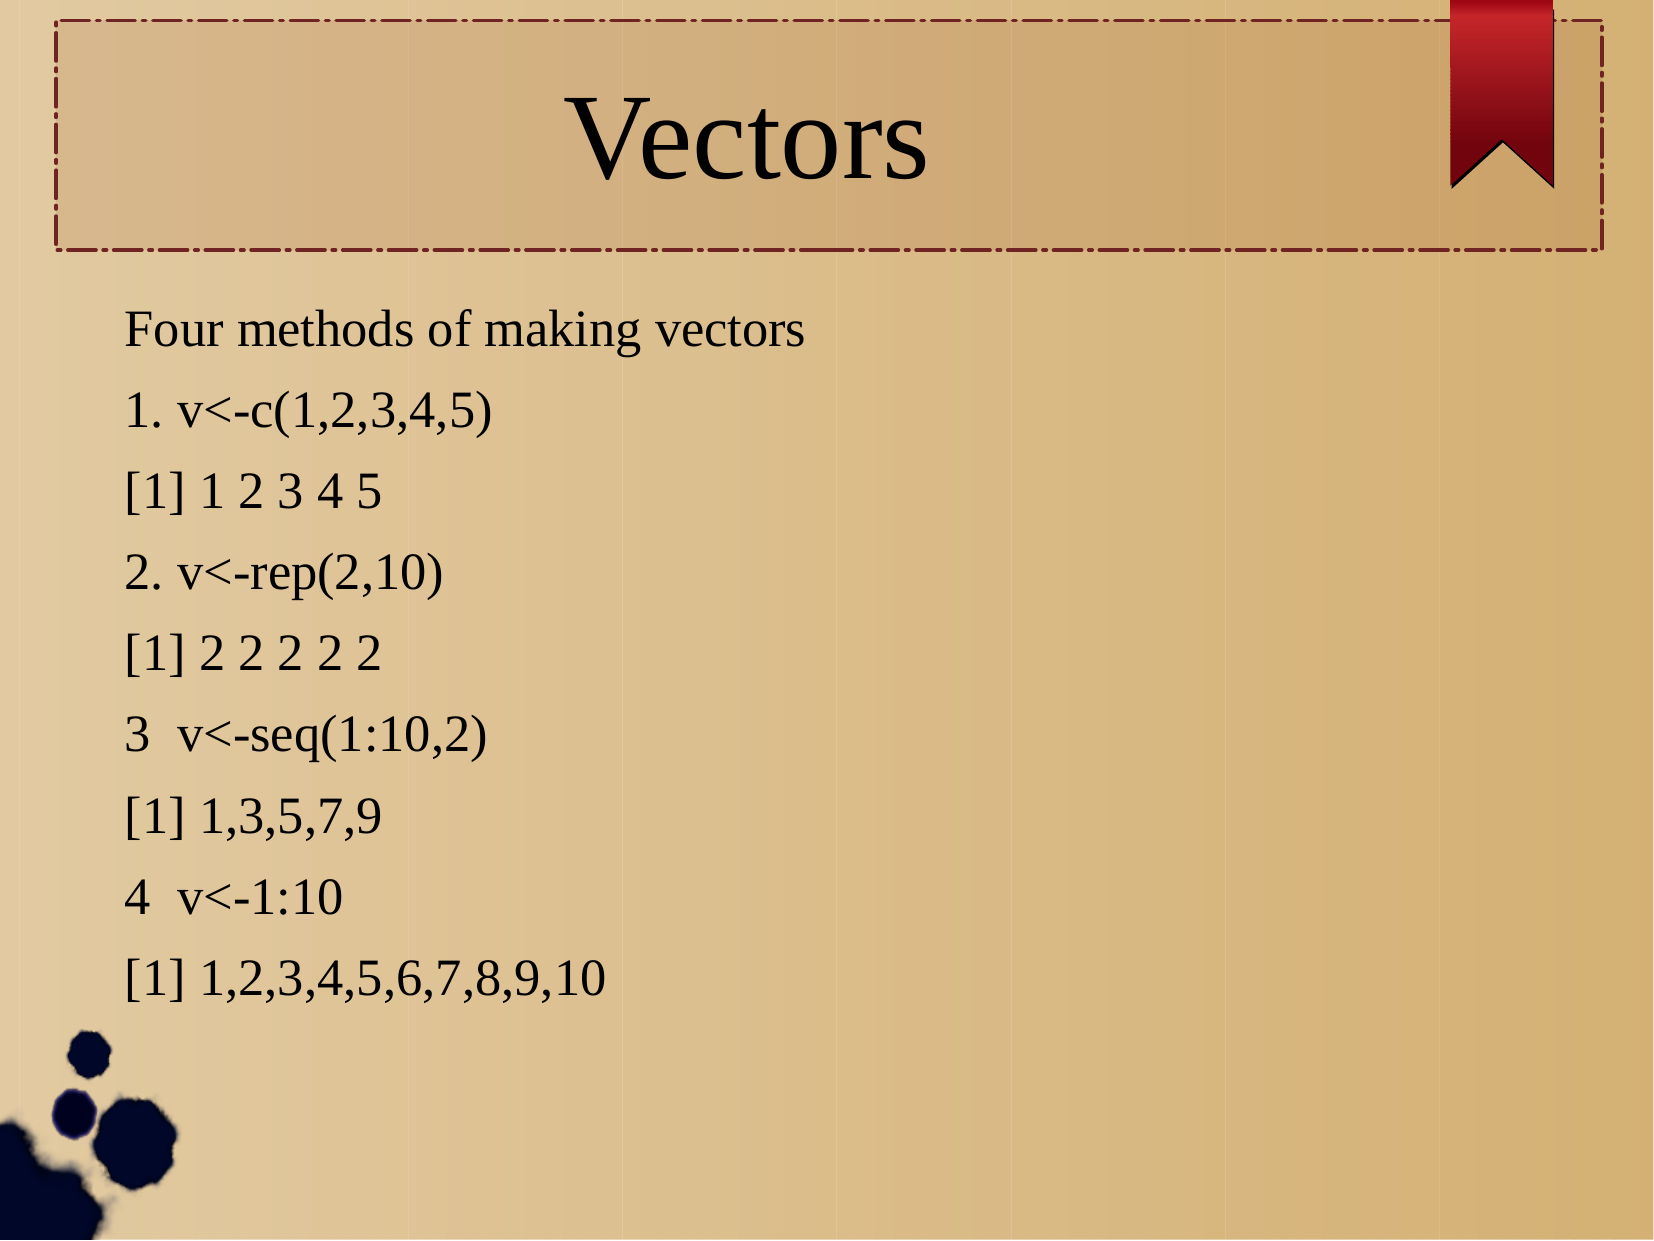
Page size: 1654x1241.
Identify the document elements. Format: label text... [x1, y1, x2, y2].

list Four methods of making vectors 1. v<-c(1,2,3,4,5) [1] 1 2 3 4 5 2. v<-rep(2,10) [1] 2 2 2 2 2 3 v<-seq(1:10,2) [1] 1,3,5,7,9 4 v<-1:10 [1] 1,2,3,4,5,6,7,8,9,10 [82, 299, 1571, 1019]
title Vectors [82, 47, 1412, 229]
